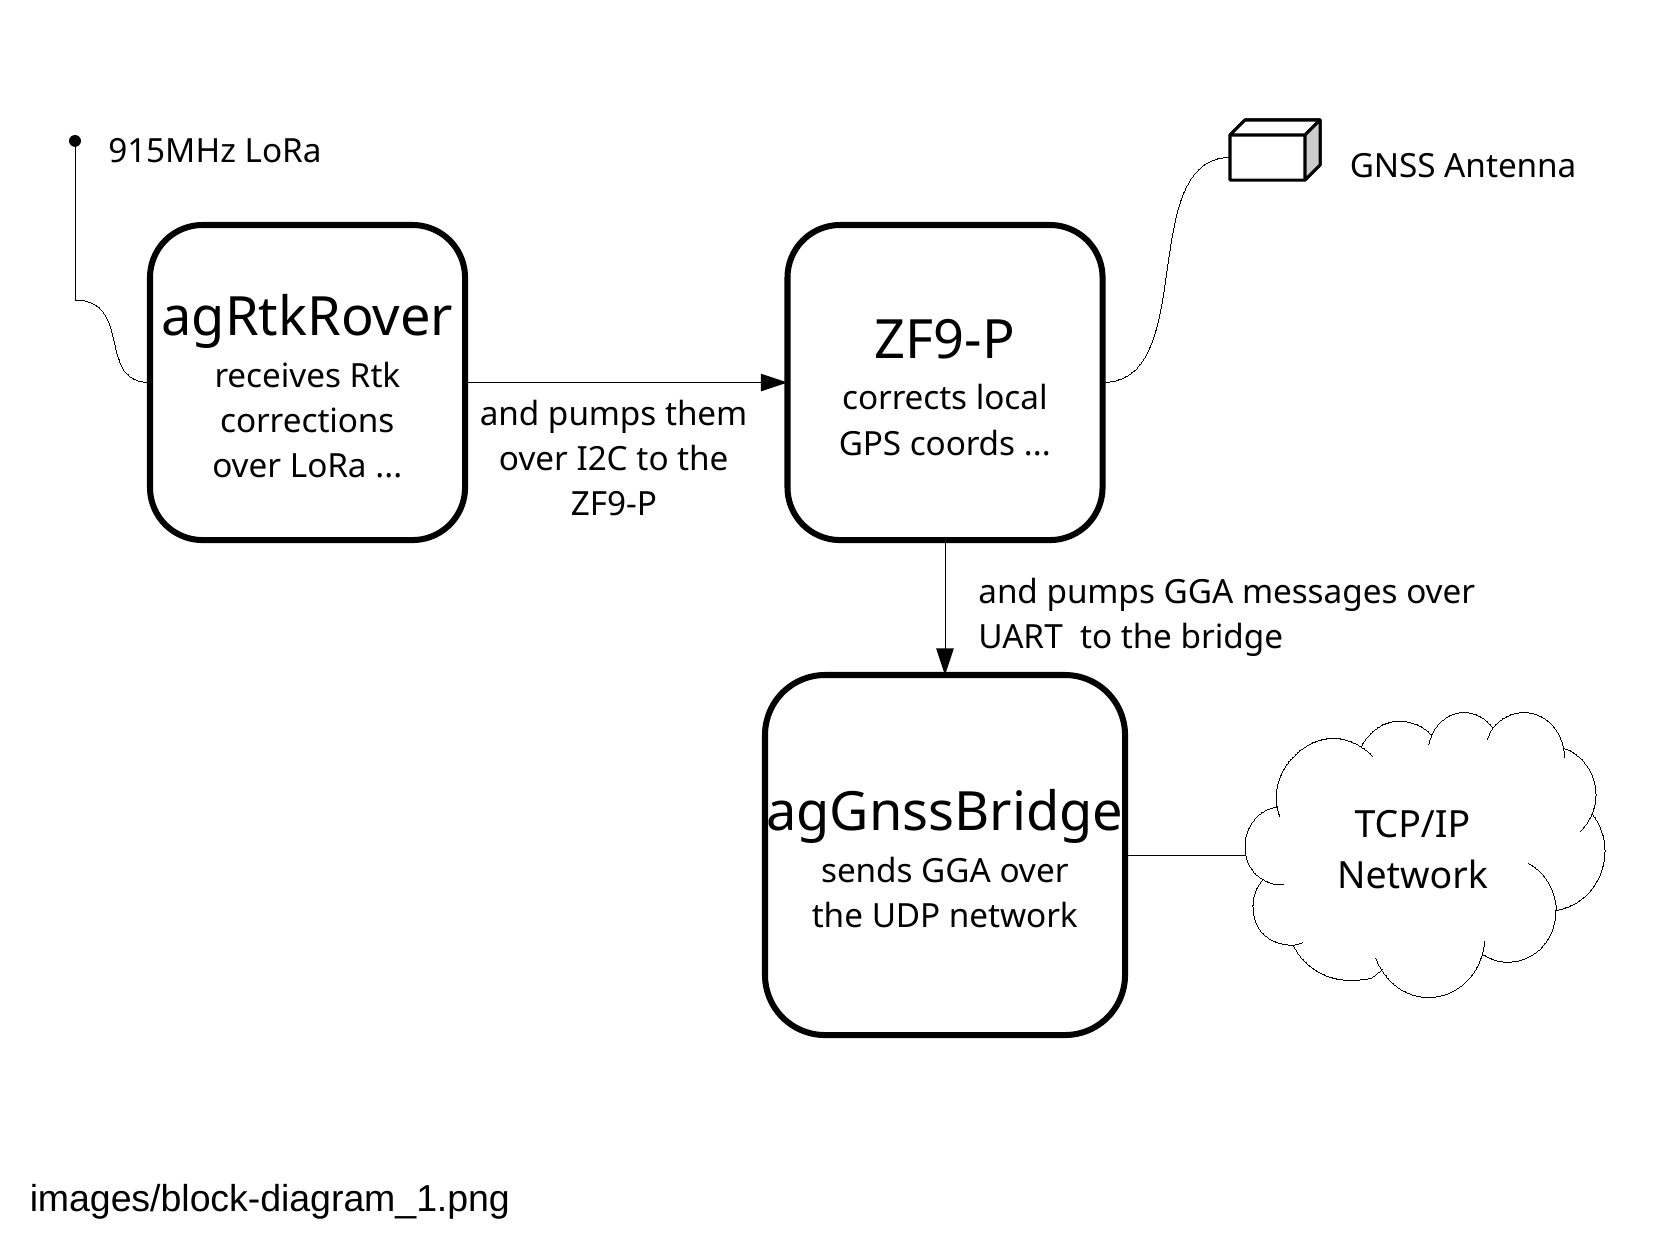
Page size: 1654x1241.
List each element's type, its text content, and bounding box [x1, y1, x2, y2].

text_box agRtkRover receives Rtk corrections over LoRa ... [150, 225, 466, 541]
text_box GNSS Antenna [1335, 135, 1620, 196]
text_box and pumps GGA messages over UART to the bridge [963, 560, 1561, 676]
text_box 915MHz LoRa [93, 120, 691, 181]
text_box images/block-diagram_1.png [15, 1170, 525, 1227]
text_box [1230, 120, 1321, 181]
text_box agGnssBridge sends GGA over the UDP network [765, 675, 1126, 1036]
text_box TCP/IP Network [1245, 712, 1606, 998]
text_box and pumps them over I2C to the ZF9-P [465, 382, 788, 517]
text_box ZF9-P corrects local GPS coords ... [787, 225, 1103, 541]
